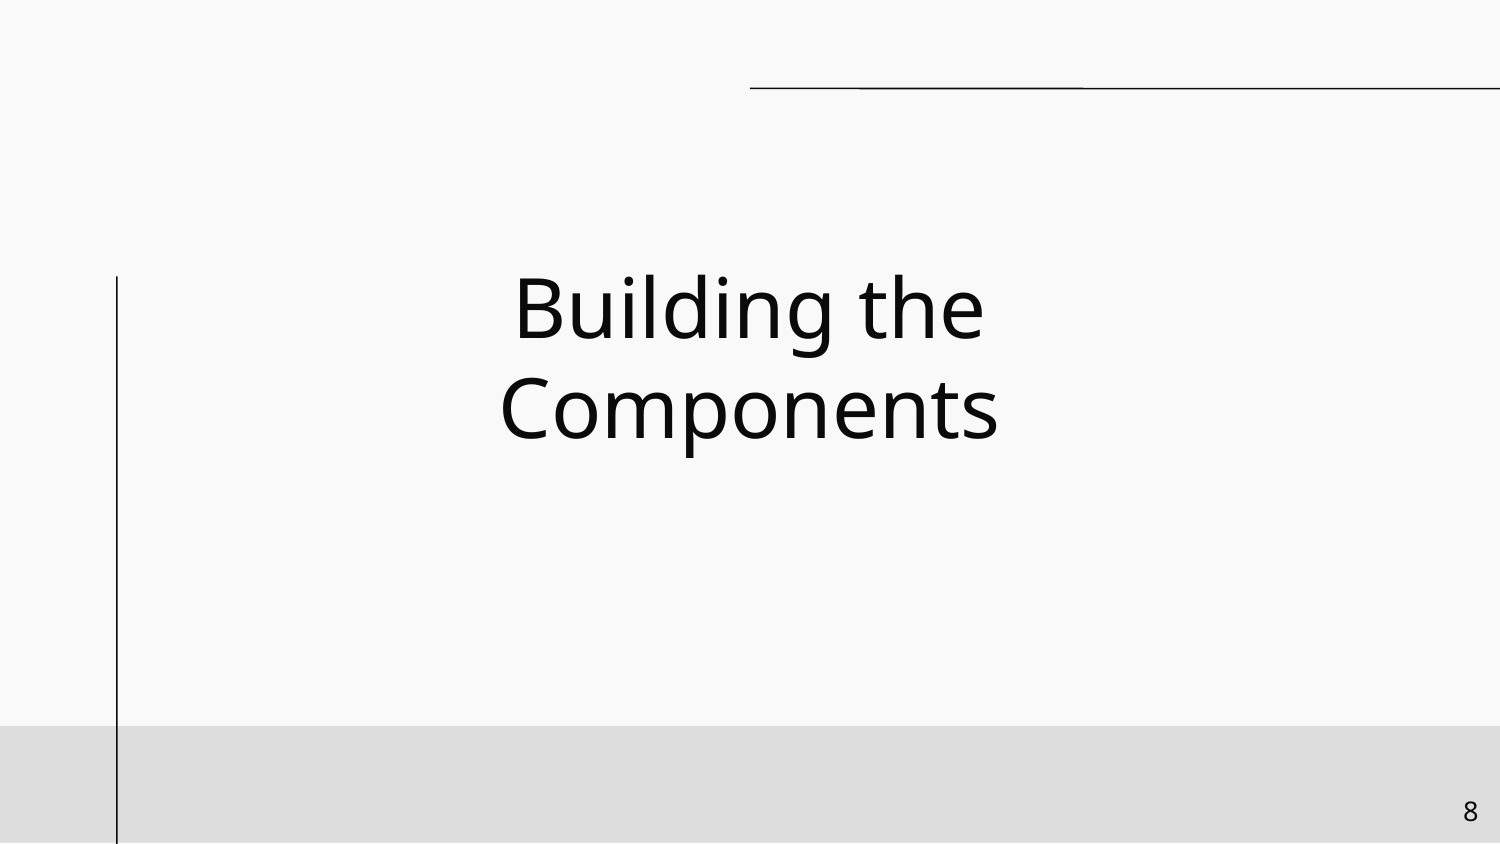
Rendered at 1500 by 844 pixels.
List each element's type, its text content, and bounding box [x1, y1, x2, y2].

title Building the Components [351, 239, 1149, 371]
slide_number <number> [1403, 779, 1494, 844]
